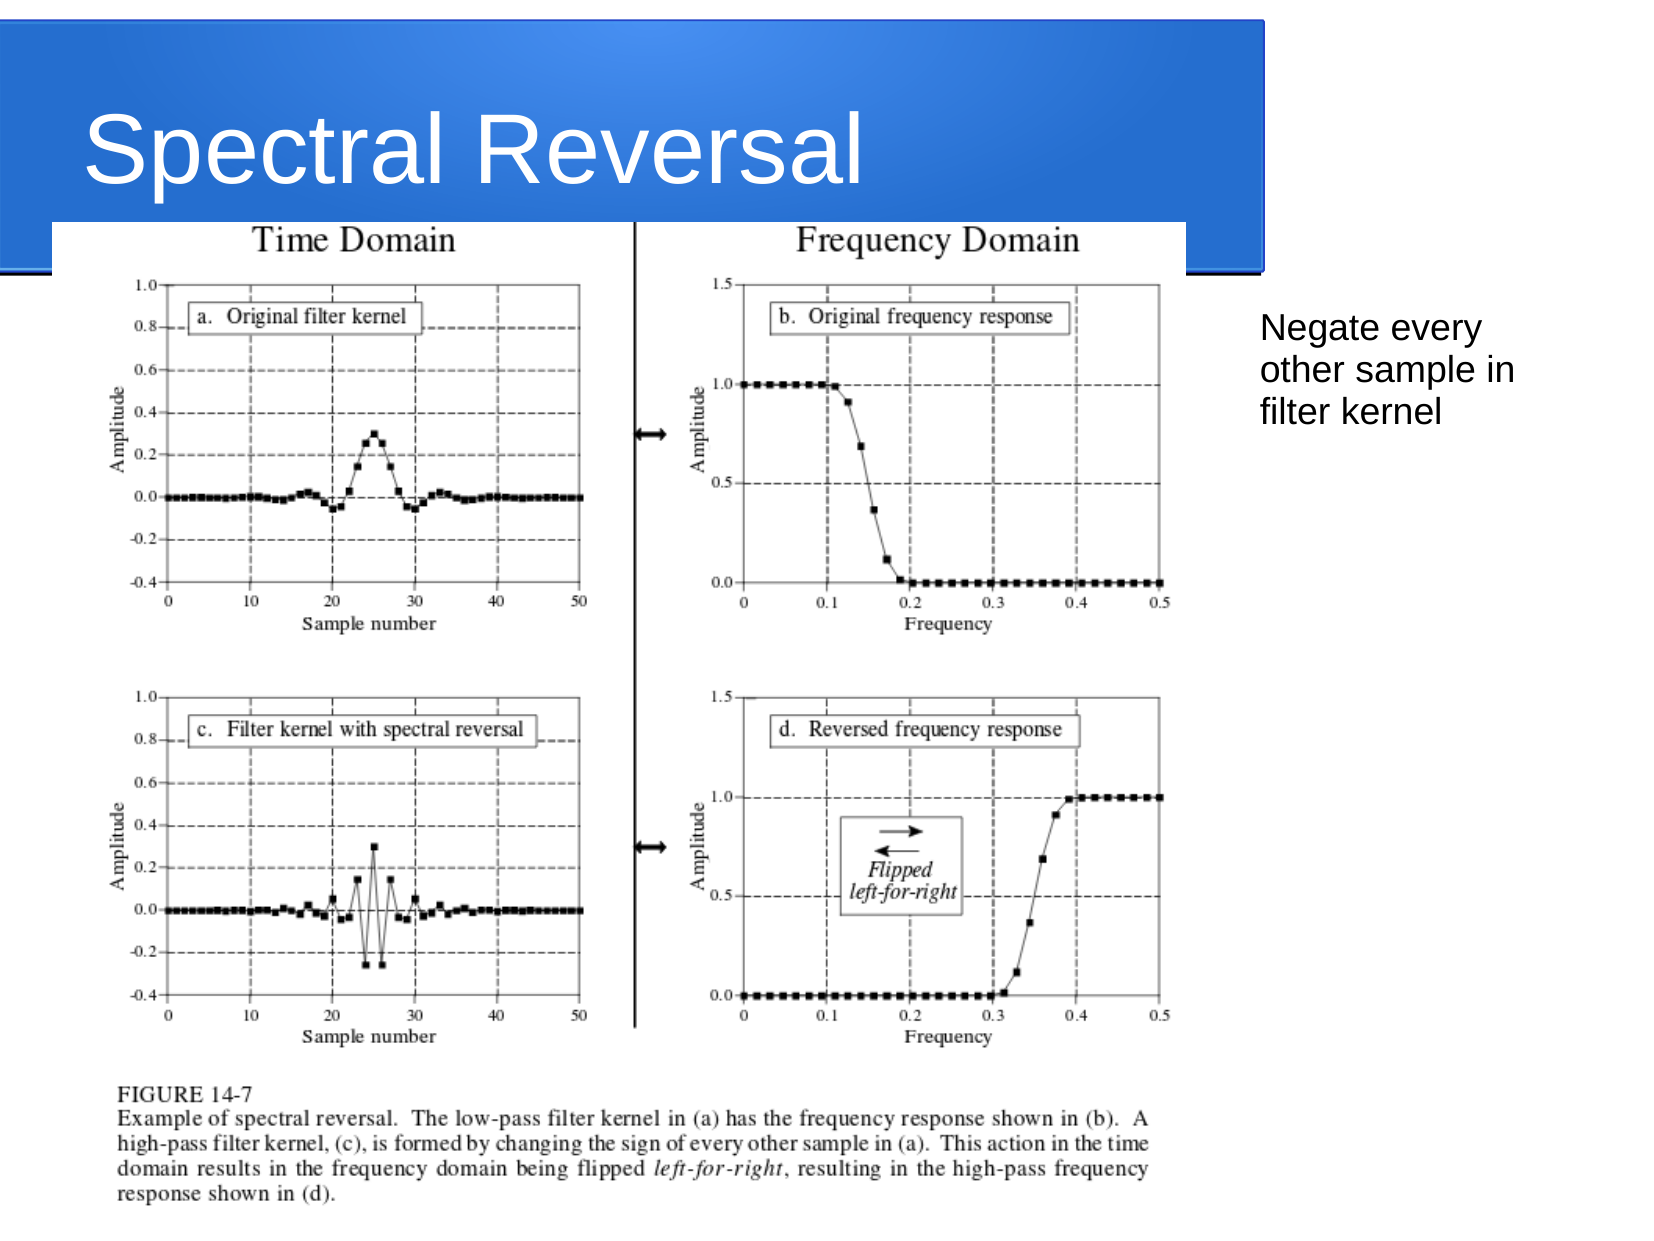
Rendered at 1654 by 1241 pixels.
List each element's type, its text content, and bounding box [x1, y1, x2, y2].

text_box Negate every other sample in filter kernel [1245, 299, 1561, 466]
picture [52, 222, 1186, 1216]
title Spectral Reversal [82, 47, 1235, 252]
